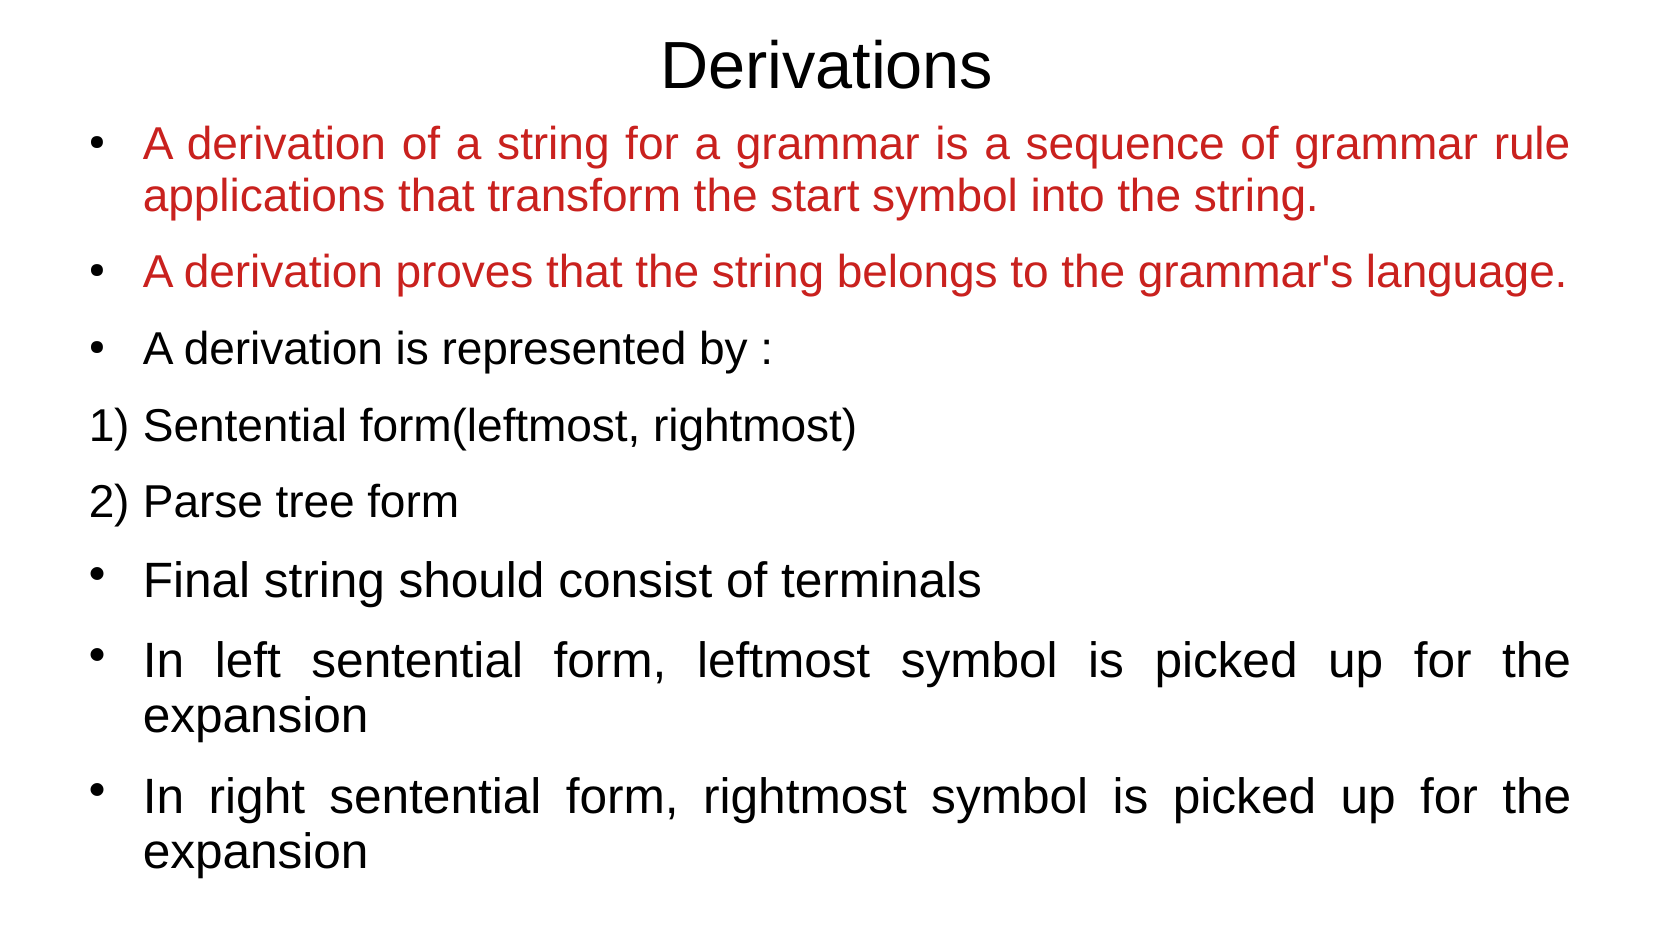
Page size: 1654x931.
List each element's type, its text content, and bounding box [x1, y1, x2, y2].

title Derivations [82, 28, 1571, 104]
list A derivation of a string for a grammar is a sequence of grammar rule applications that transform the start symbol into the string. A derivation proves that the string belongs to the grammar's language. A derivation is represented by : Sentential form(leftmost, rightmost) Parse tree form Final string should consist of terminals In left sentential form, leftmost symbol is picked up for the expansion In right sentential form, rightmost symbol is picked up for the expansion [82, 118, 1571, 910]
